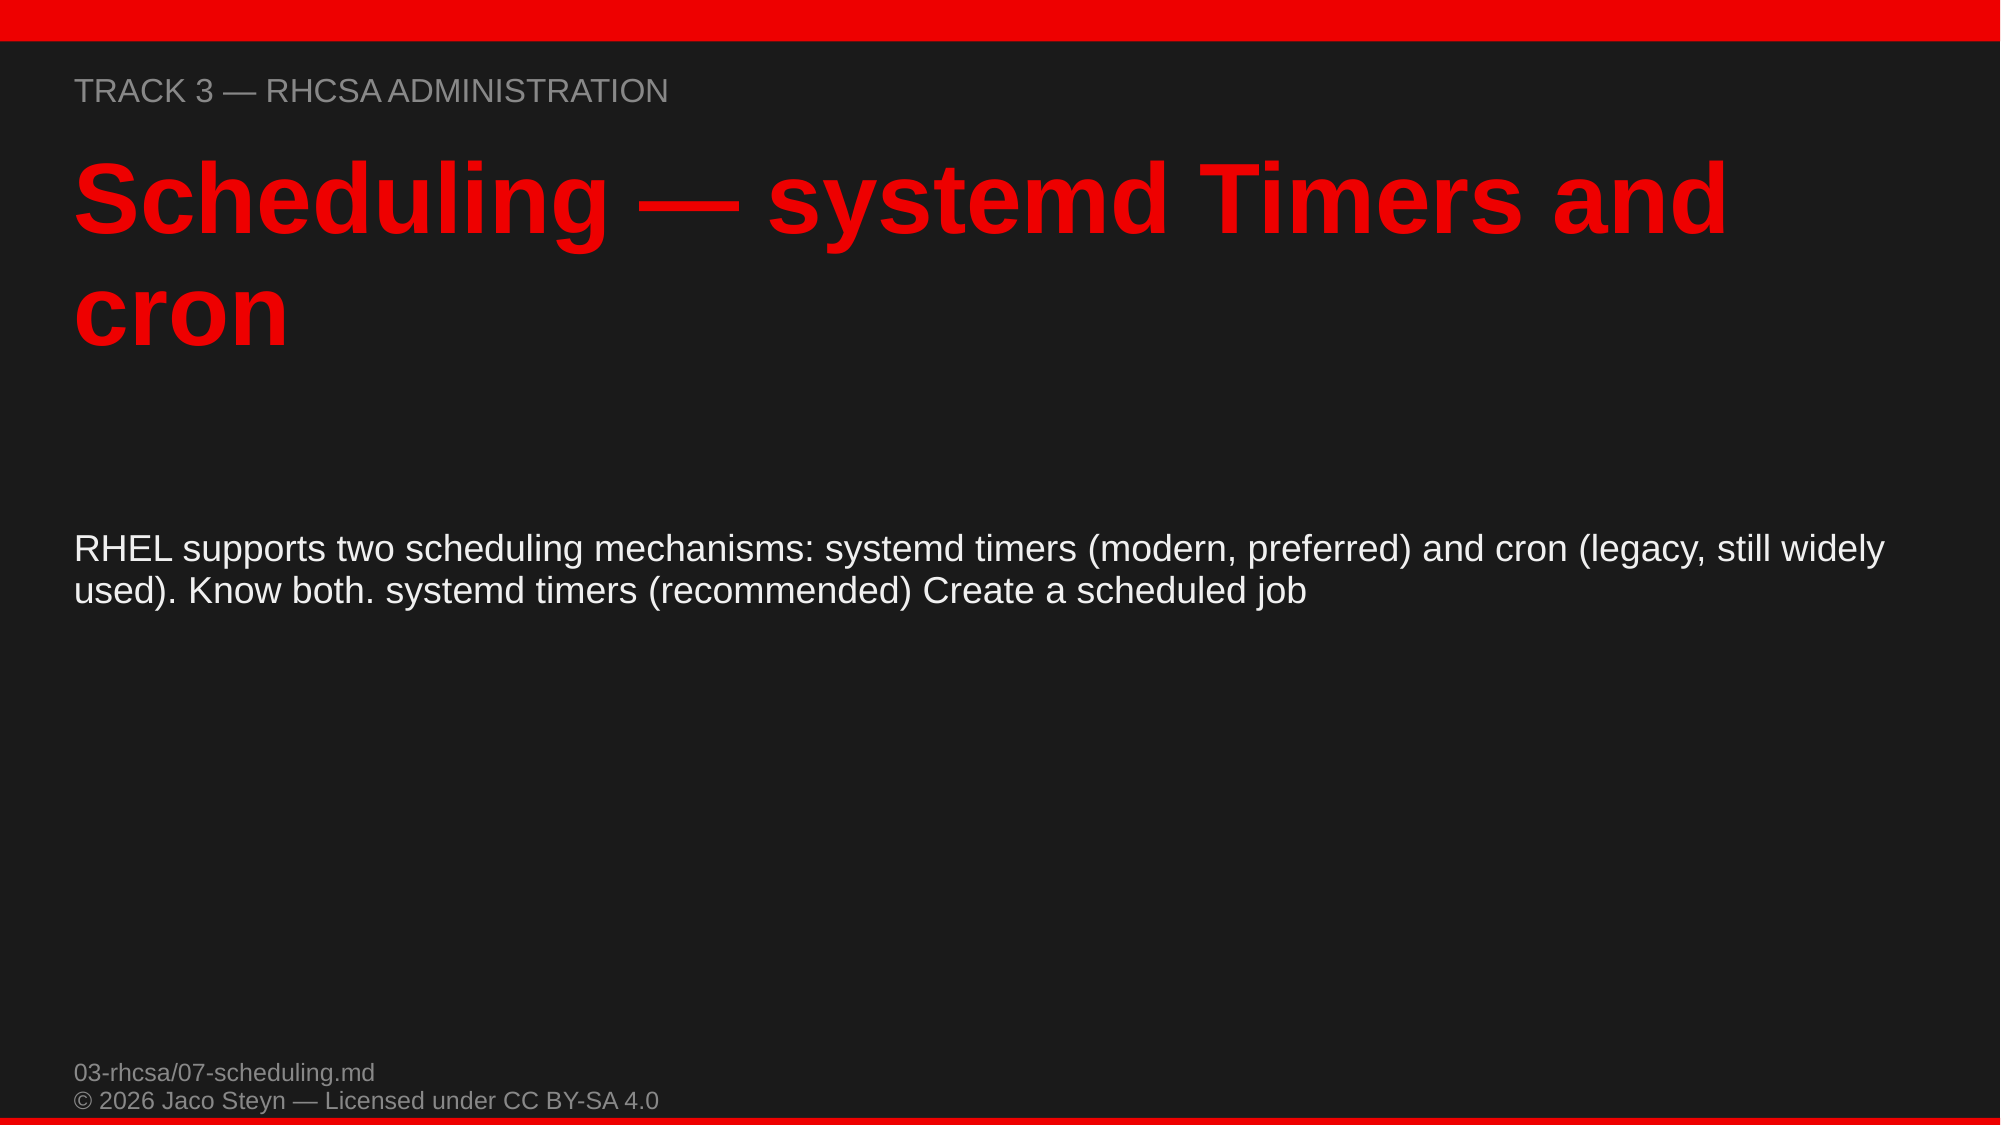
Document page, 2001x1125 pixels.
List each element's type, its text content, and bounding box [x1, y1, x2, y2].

text_box 03-rhcsa/07-scheduling.md © 2026 Jaco Steyn — Licensed under CC BY-SA 4.0 [59, 1051, 1942, 1111]
text_box RHEL supports two scheduling mechanisms: systemd timers (modern, preferred) and cron (legacy, still widely used). Know both. systemd timers (recommended) Create a scheduled job [59, 519, 1942, 727]
text_box Scheduling — systemd Timers and cron [59, 135, 1942, 461]
text_box [0, 0, 2001, 42]
text_box [0, 1117, 2001, 1125]
text_box TRACK 3 — RHCSA ADMINISTRATION [59, 64, 1942, 119]
